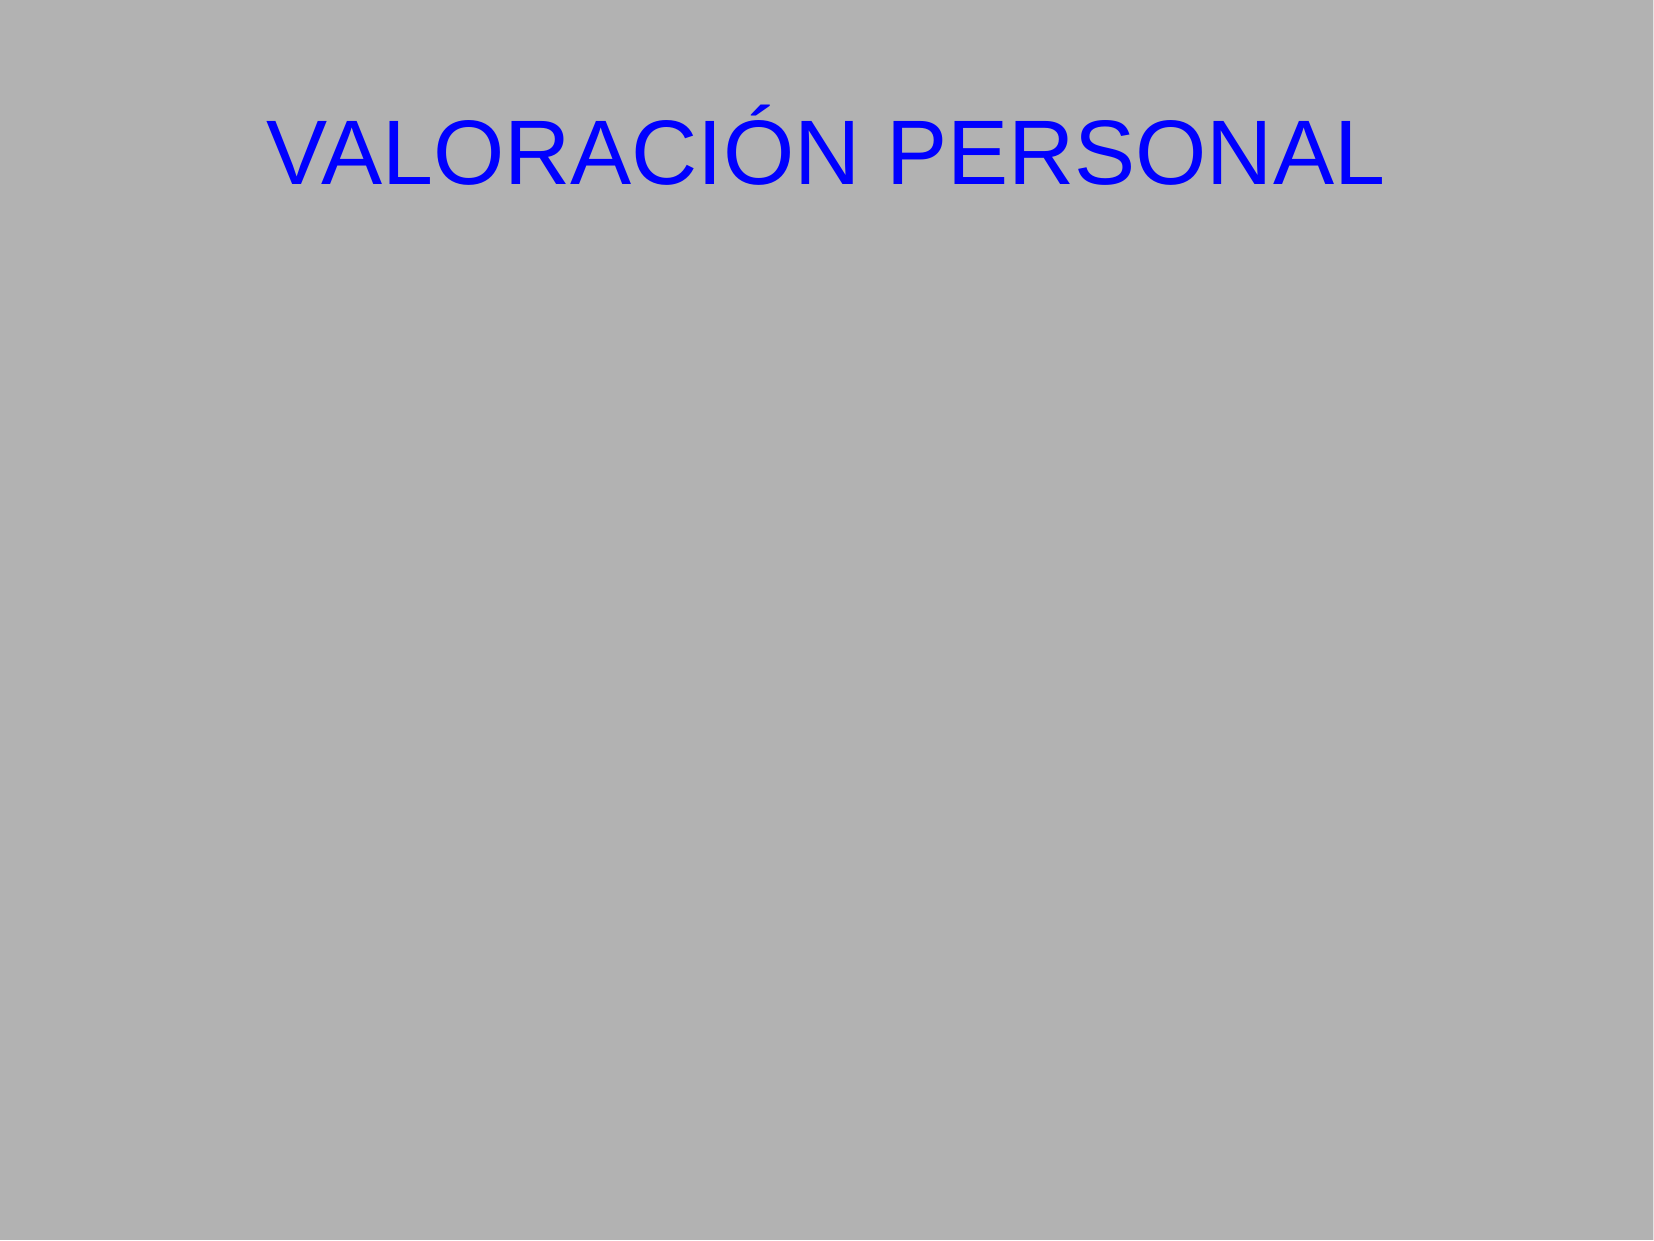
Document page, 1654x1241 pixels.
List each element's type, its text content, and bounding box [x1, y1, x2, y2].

title VALORACIÓN PERSONAL [82, 49, 1571, 257]
